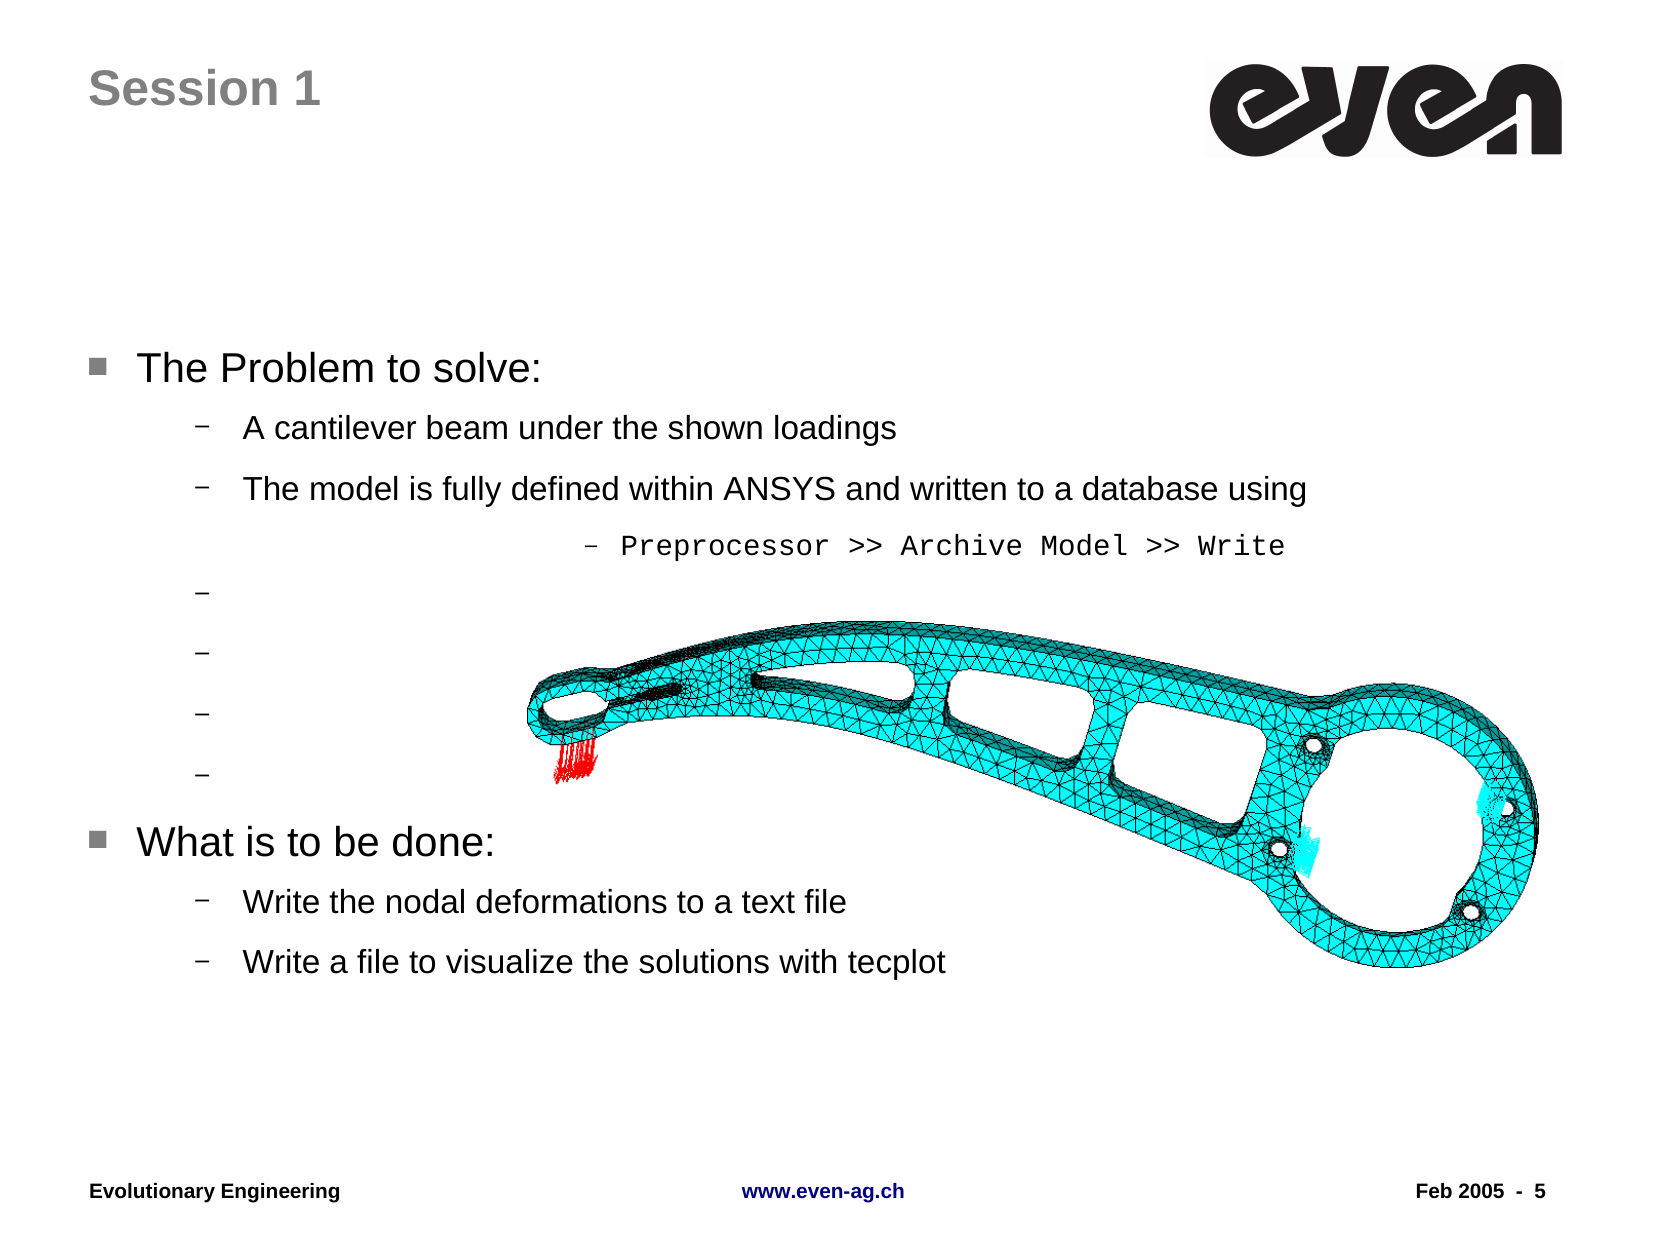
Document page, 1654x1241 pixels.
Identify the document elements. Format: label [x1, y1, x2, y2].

picture [720, 957, 730, 968]
picture [897, 957, 906, 968]
picture [597, 957, 605, 968]
picture [527, 621, 1539, 968]
picture [659, 957, 669, 968]
picture [739, 957, 747, 968]
picture [824, 957, 832, 968]
picture [615, 957, 624, 963]
picture [922, 957, 932, 968]
picture [560, 957, 569, 963]
picture [527, 897, 535, 911]
picture [861, 957, 870, 963]
